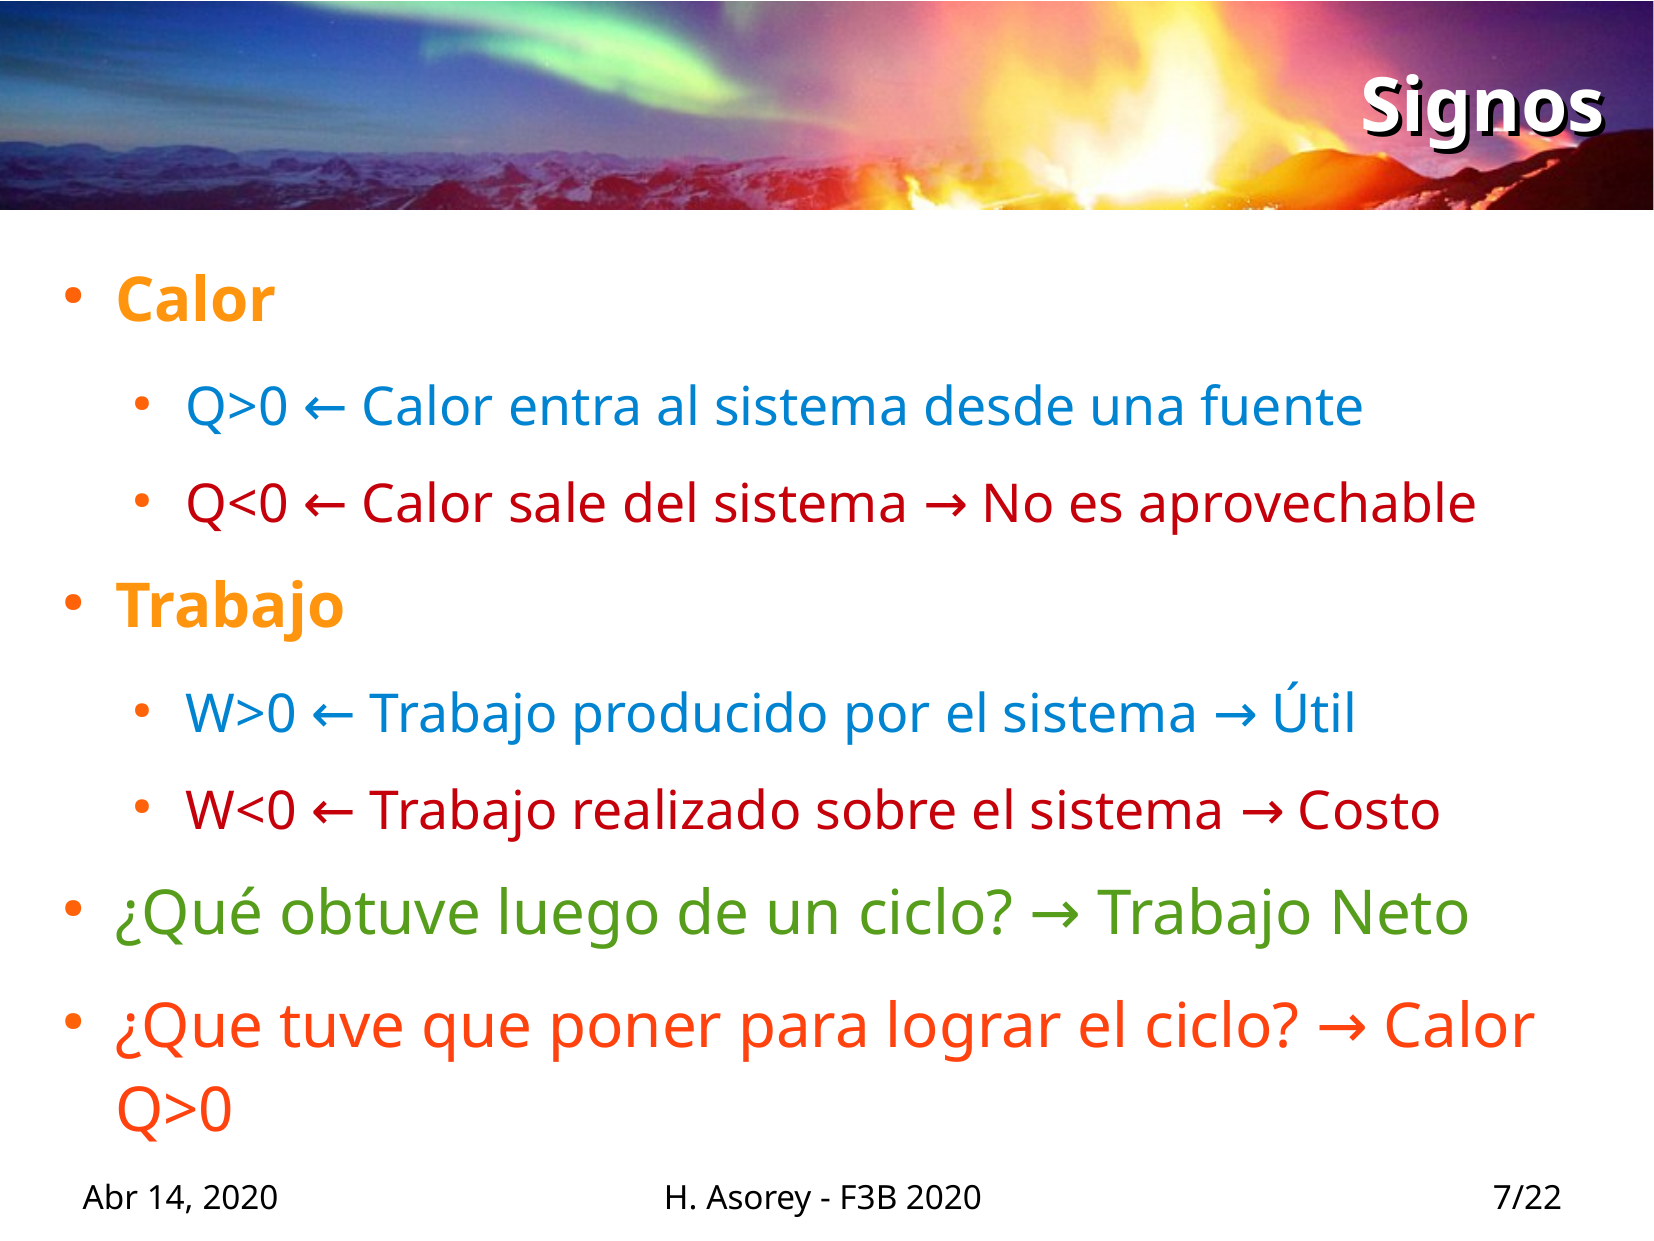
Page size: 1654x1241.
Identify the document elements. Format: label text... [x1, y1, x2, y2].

picture [0, 1, 1654, 210]
title Signos [45, 15, 1606, 191]
list Calor Q>0 ← Calor entra al sistema desde una fuente Q<0 ← Calor sale del sistema → No es aprovechable Trabajo W>0 ← Trabajo producido por el sistema → Útil W<0 ← Trabajo realizado sobre el sistema → Costo ¿Qué obtuve luego de un ciclo? → Trabajo Neto ¿Que tuve que poner para lograr el ciclo? → Calor Q>0 [45, 255, 1606, 1156]
